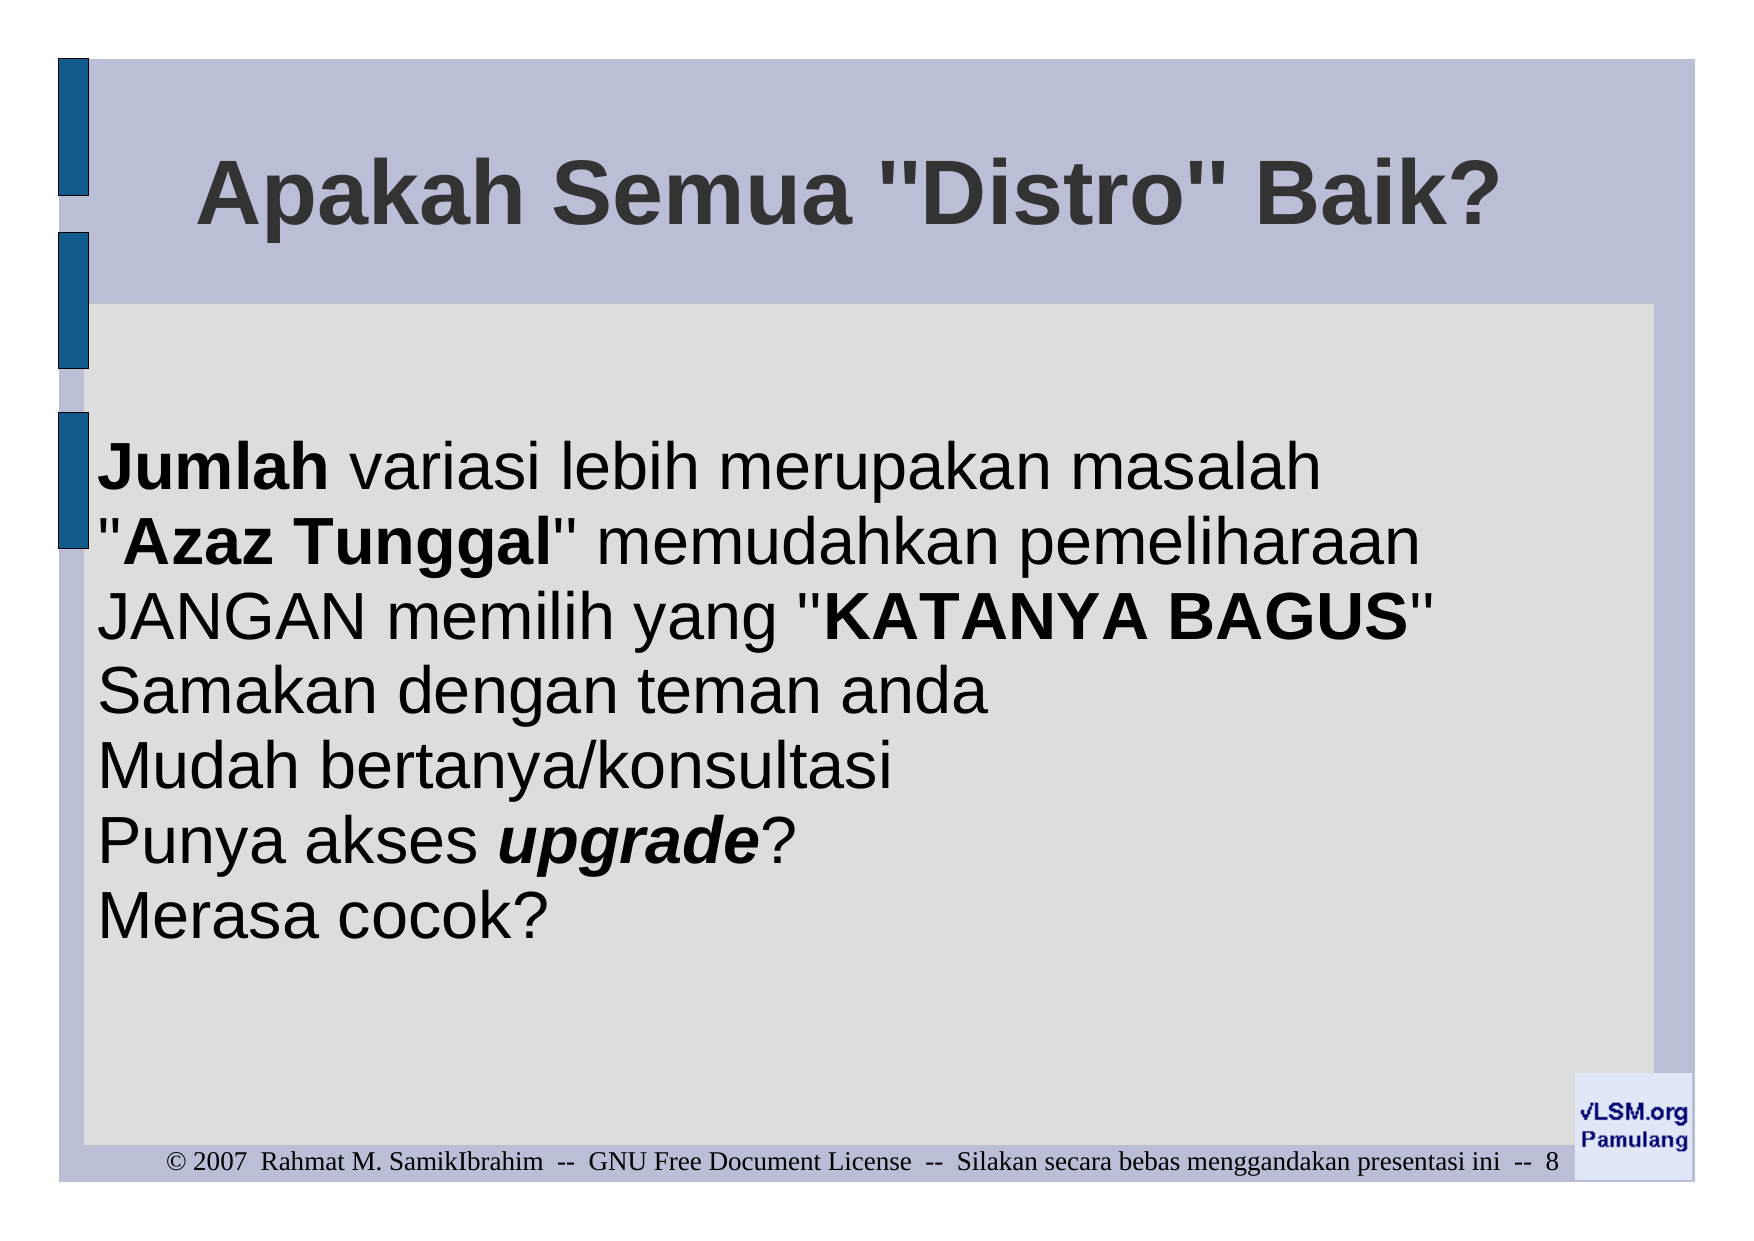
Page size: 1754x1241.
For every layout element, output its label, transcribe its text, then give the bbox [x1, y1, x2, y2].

title Apakah Semua ''Distro'' Baik? [58, 133, 1643, 252]
list Jumlah variasi lebih merupakan masalah ''Azaz Tunggal'' memudahkan pemeliharaan JANGAN memilih yang ''KATANYA BAGUS'' Samakan dengan teman anda Mudah bertanya/konsultasi Punya akses upgrade? Merasa cocok? [79, 429, 1559, 1109]
picture [1575, 1073, 1692, 1180]
